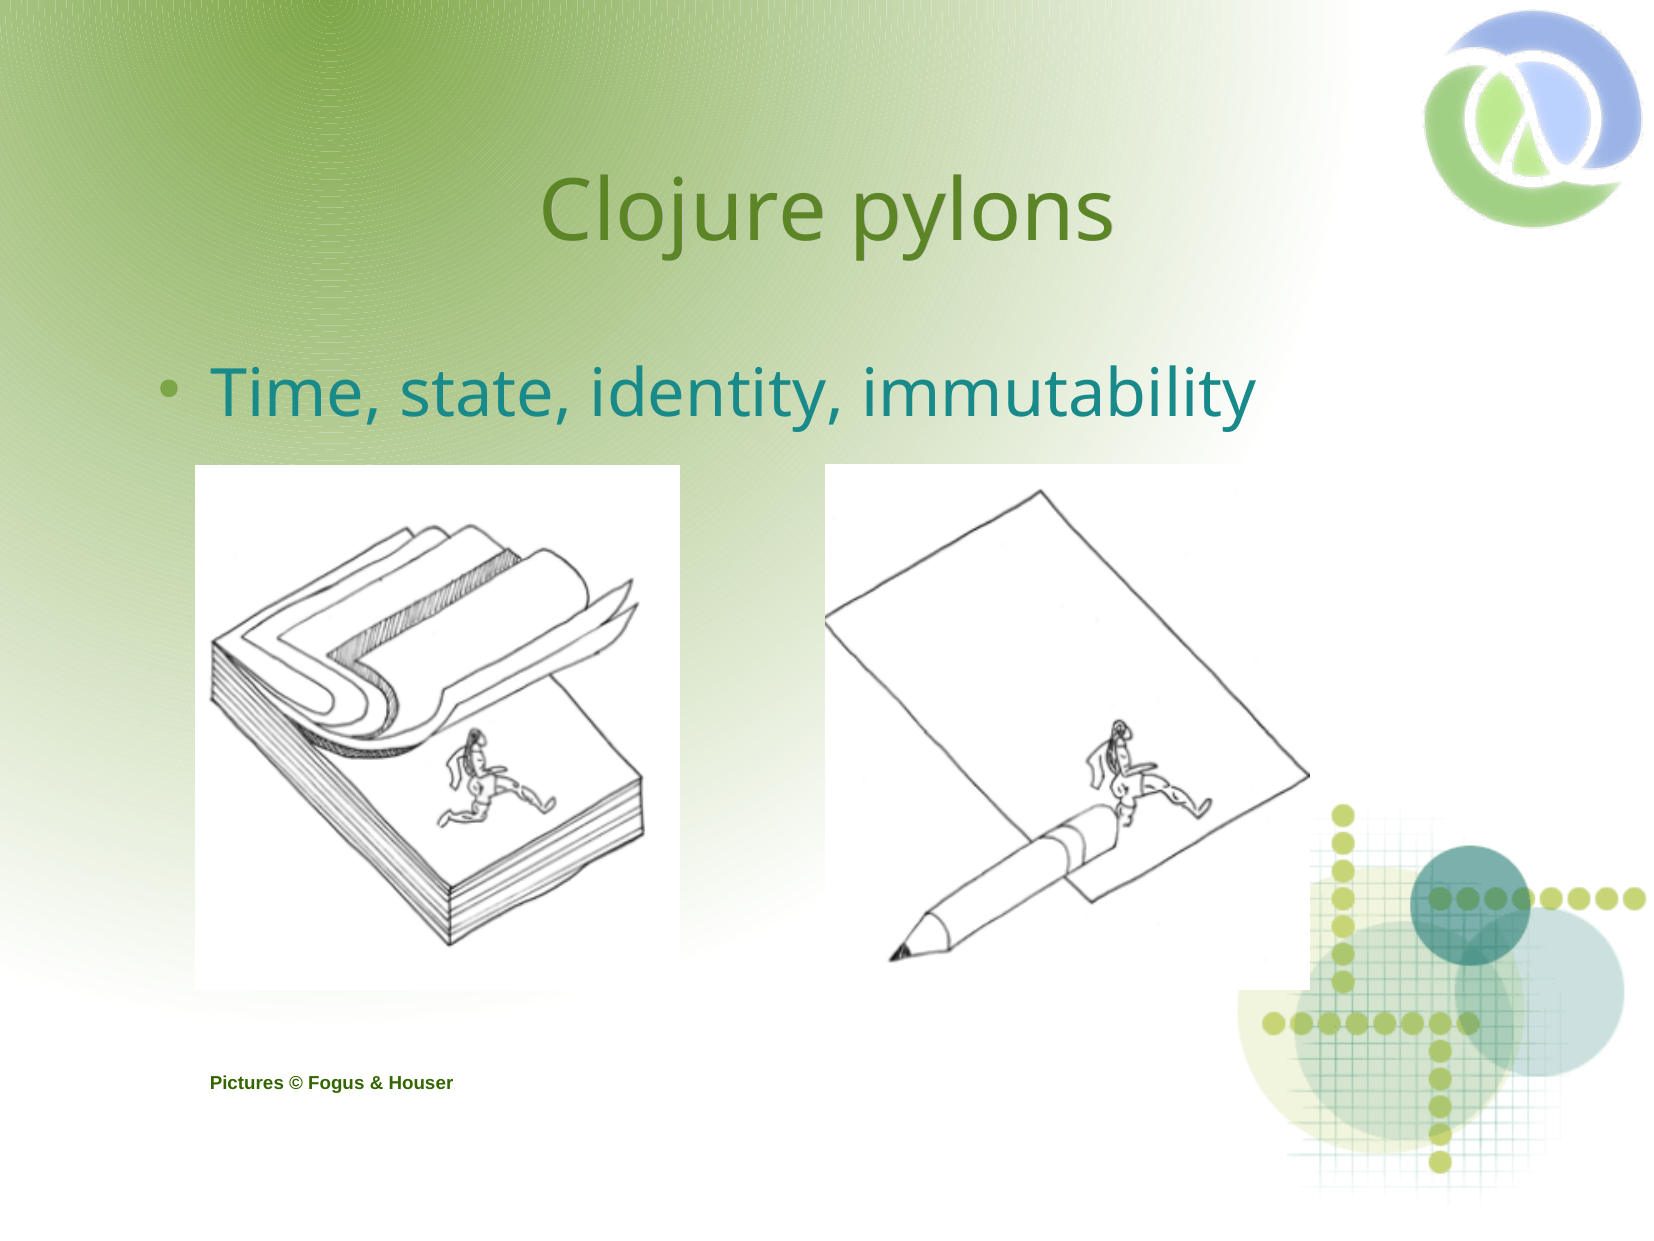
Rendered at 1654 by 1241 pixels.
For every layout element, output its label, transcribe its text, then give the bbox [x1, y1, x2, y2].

picture [825, 464, 1310, 990]
picture [1224, 792, 1654, 1211]
title Clojure pylons [121, 102, 1534, 310]
picture [195, 465, 680, 991]
list Time, state, identity, immutability [121, 344, 1534, 1127]
text_box Pictures © Fogus & Houser [195, 1065, 766, 1101]
